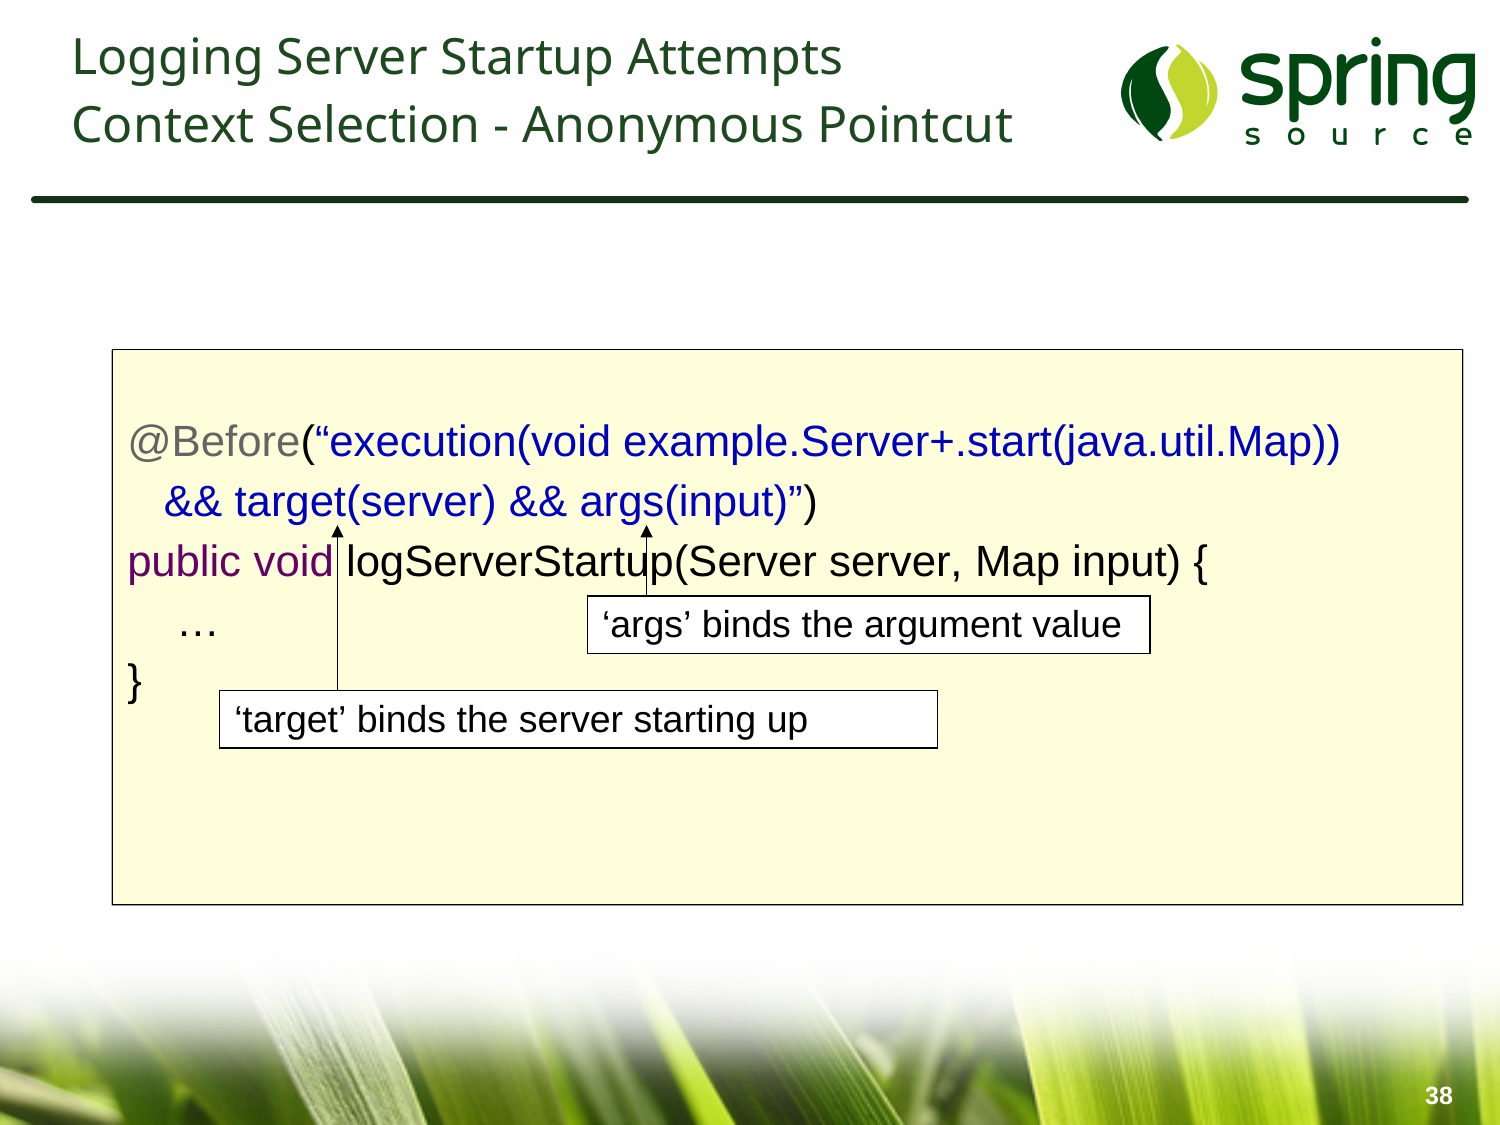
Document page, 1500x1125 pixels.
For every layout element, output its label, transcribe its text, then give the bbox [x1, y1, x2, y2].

text_box @Before(“execution(void example.Server+.start(java.util.Map)) && target(server) && args(input)”) public void logServerStartup(Server server, Map input) { … } [112, 349, 1463, 905]
text_box ‘target’ binds the server starting up [219, 690, 938, 748]
text_box ‘args’ binds the argument value [587, 595, 1150, 654]
picture [1121, 37, 1475, 145]
picture [0, 944, 1500, 1125]
title Logging Server Startup Attempts Context Selection - Anonymous Pointcut [56, 13, 1089, 211]
